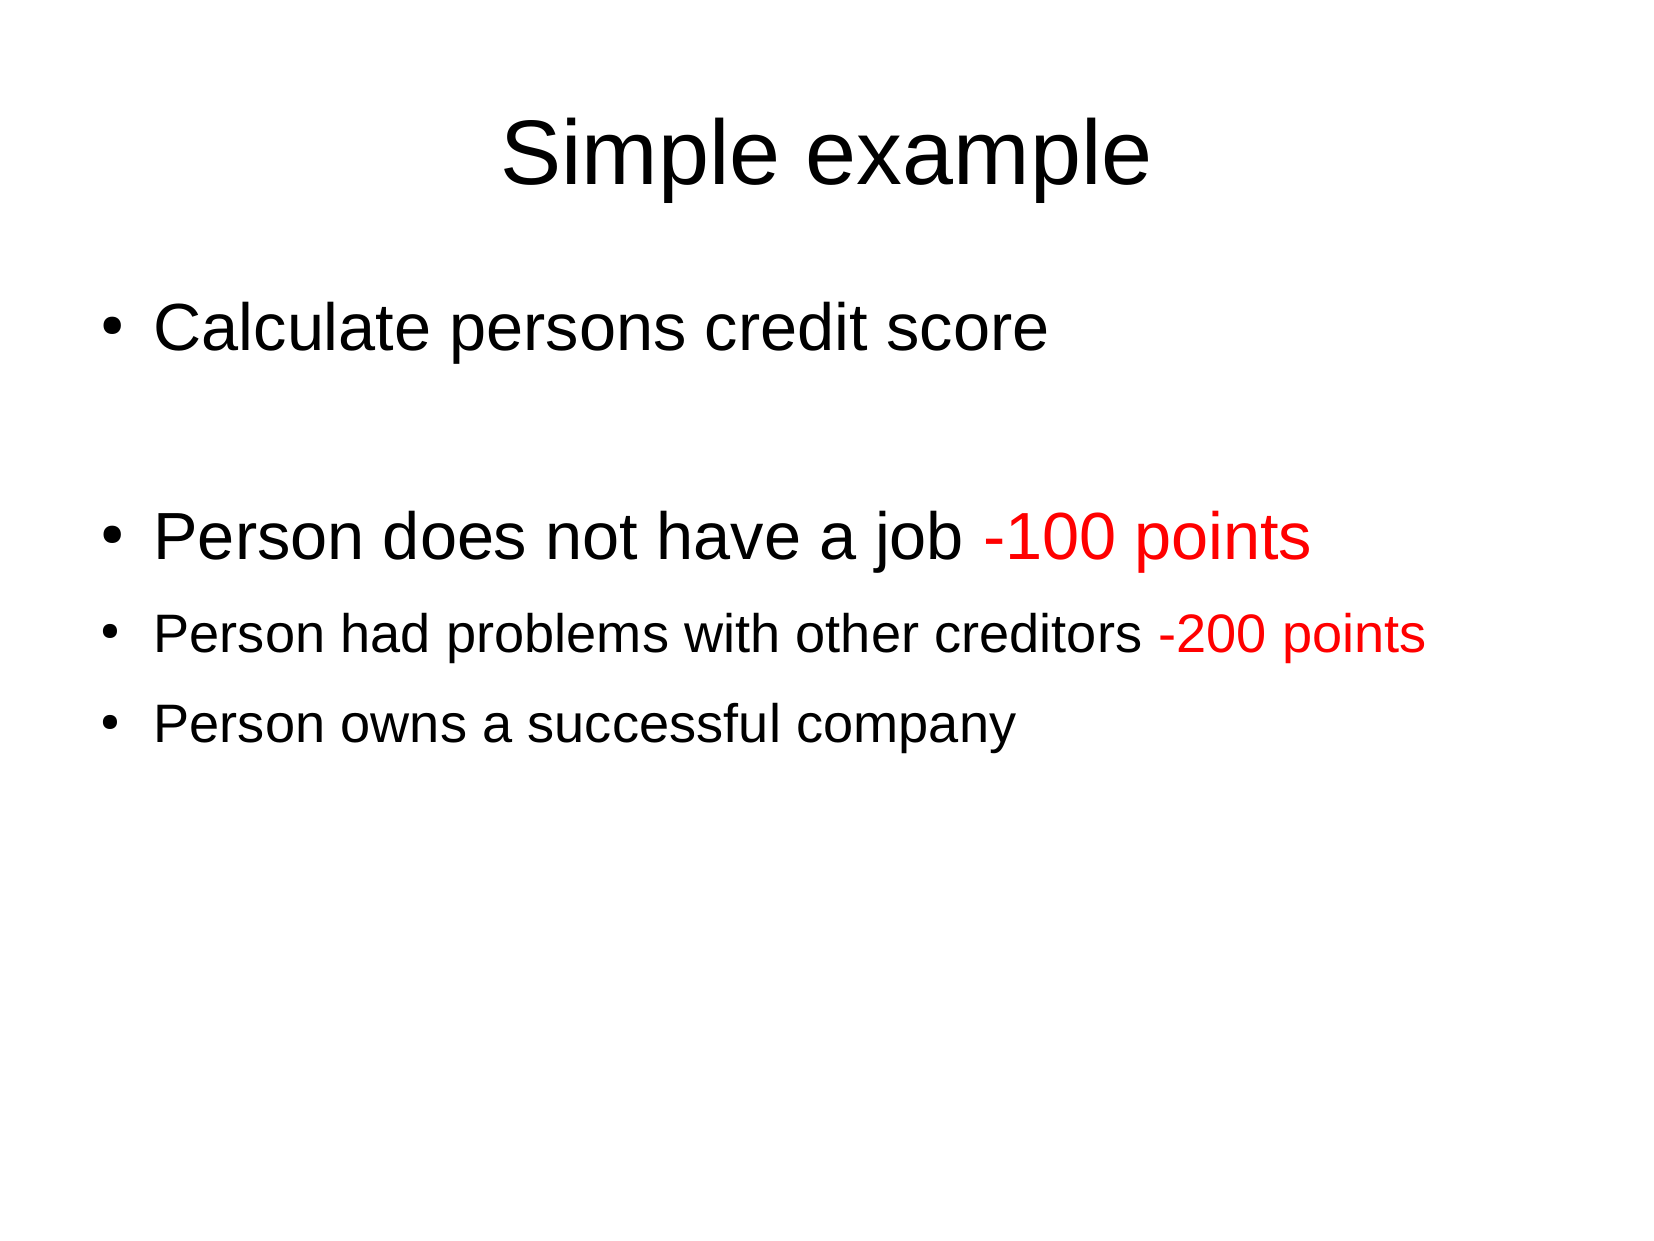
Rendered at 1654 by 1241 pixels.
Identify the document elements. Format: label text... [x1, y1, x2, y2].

list Calculate persons credit score Person does not have a job -100 points Person had problems with other creditors -200 points Person owns a successful company [82, 290, 1571, 1010]
title Simple example [82, 49, 1571, 257]
